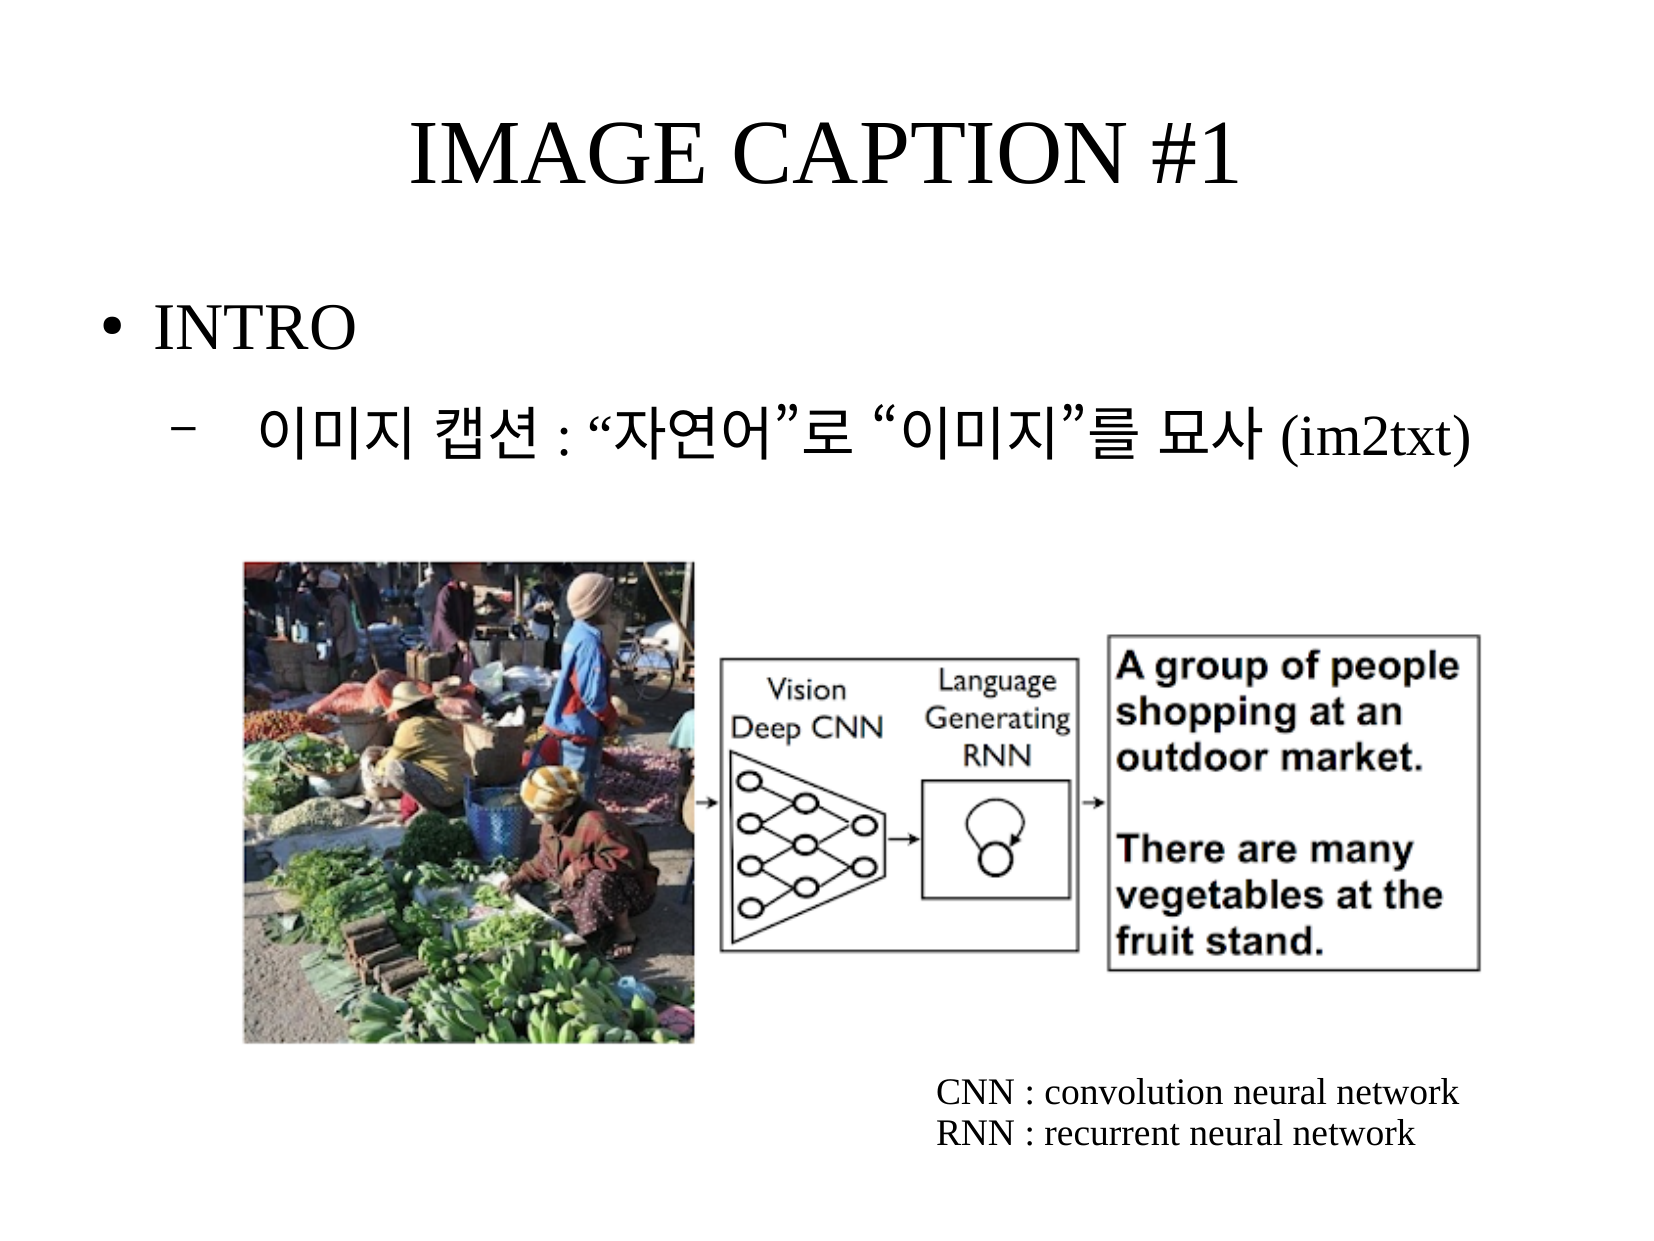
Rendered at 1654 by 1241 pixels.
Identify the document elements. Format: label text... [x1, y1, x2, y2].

list INTRO 이미지 캡션 : “자연어”로 “이미지”를 묘사 (im2txt) [82, 290, 1571, 1010]
picture [237, 543, 1489, 1052]
text_box CNN : convolution neural network RNN : recurrent neural network [921, 1063, 1475, 1170]
title IMAGE CAPTION #1 [82, 49, 1571, 257]
